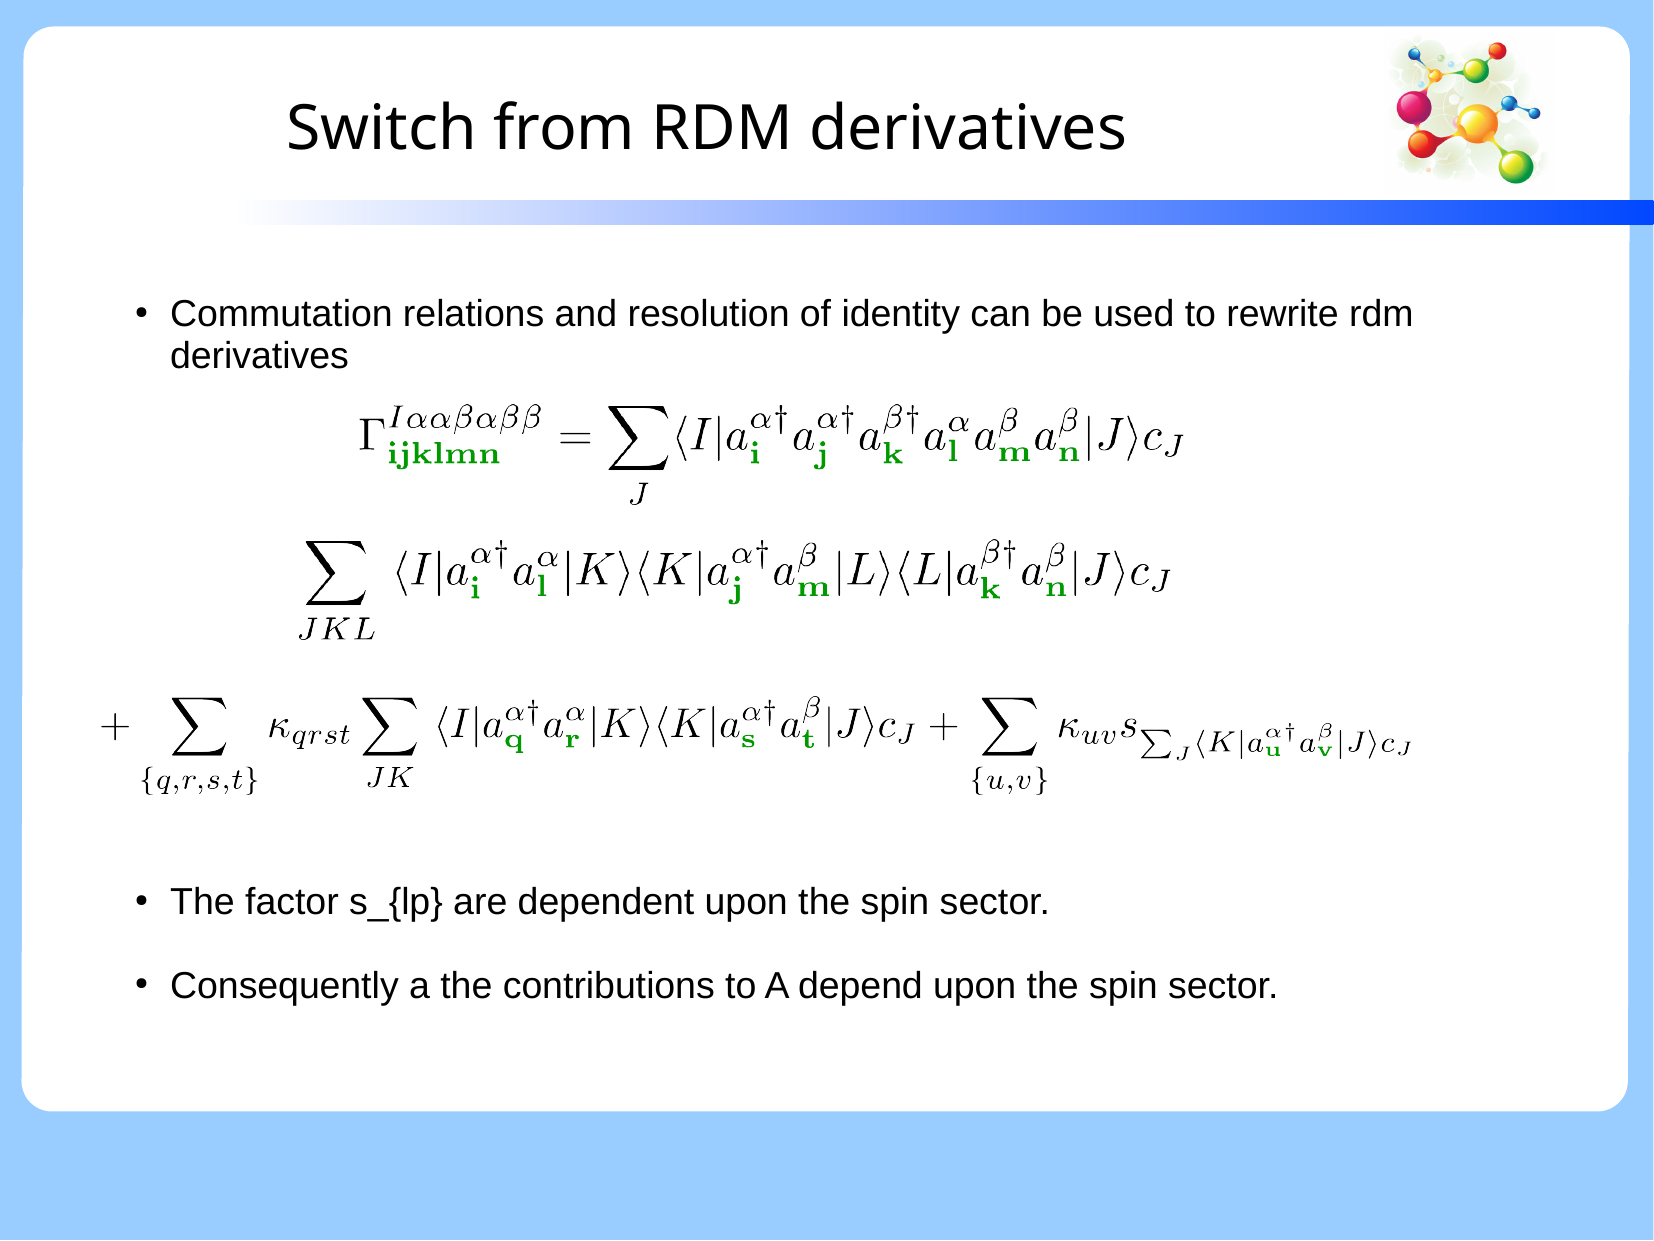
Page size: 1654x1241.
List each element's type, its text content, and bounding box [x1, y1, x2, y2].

picture [359, 404, 1184, 505]
title Switch from RDM derivatives [82, 49, 1332, 201]
table_cell [873, 201, 877, 224]
text_box Commutation relations and resolution of identity can be used to rewrite rdm derivatives The factor s_{lp} are dependent upon the spin sector. Consequently a the contributions to A depend upon the spin sector. [120, 285, 1571, 1241]
picture [1382, 29, 1556, 195]
picture [101, 696, 1411, 796]
list [82, 277, 1571, 1069]
picture [298, 539, 1171, 640]
table_cell [956, 201, 961, 224]
